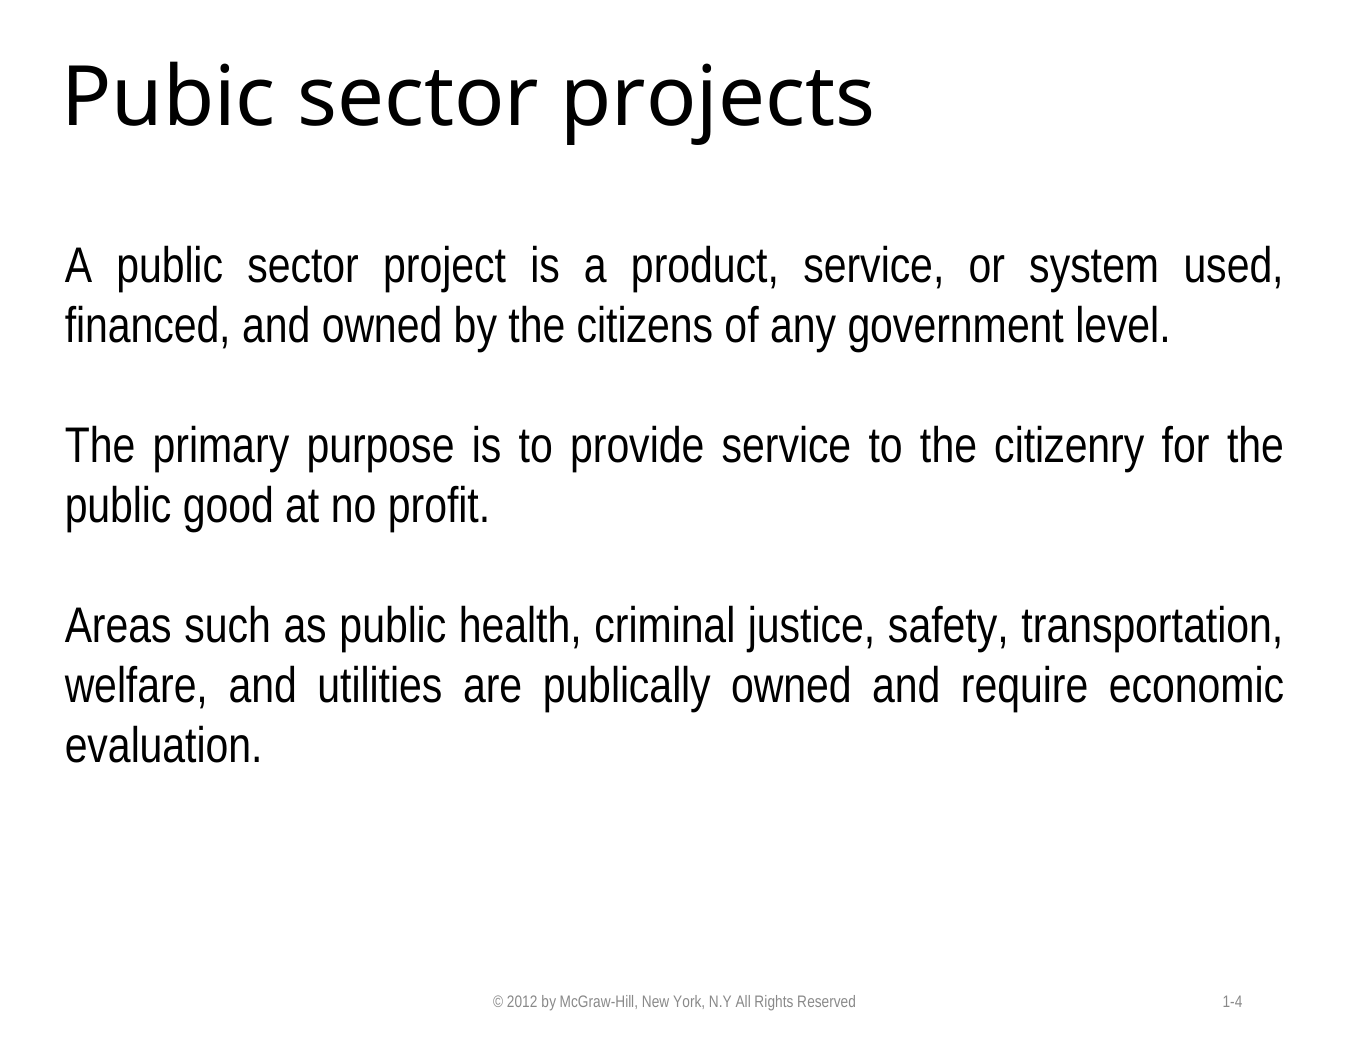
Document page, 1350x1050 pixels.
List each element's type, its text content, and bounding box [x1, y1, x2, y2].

title Pubic sector projects [46, 0, 1211, 201]
text_box © 2012 by McGraw-Hill, New York, N.Y All Rights Reserved [447, 973, 903, 1030]
text_box 1-<number> [953, 973, 1258, 1030]
text_box A public sector project is a product, service, or system used, financed, and owned by the citizens of any government level. The primary purpose is to provide service to the citizenry for the public good at no profit. Areas such as public health, criminal justice, safety, transportation, welfare, and utilities are publically owned and require economic evaluation. [50, 224, 1301, 781]
